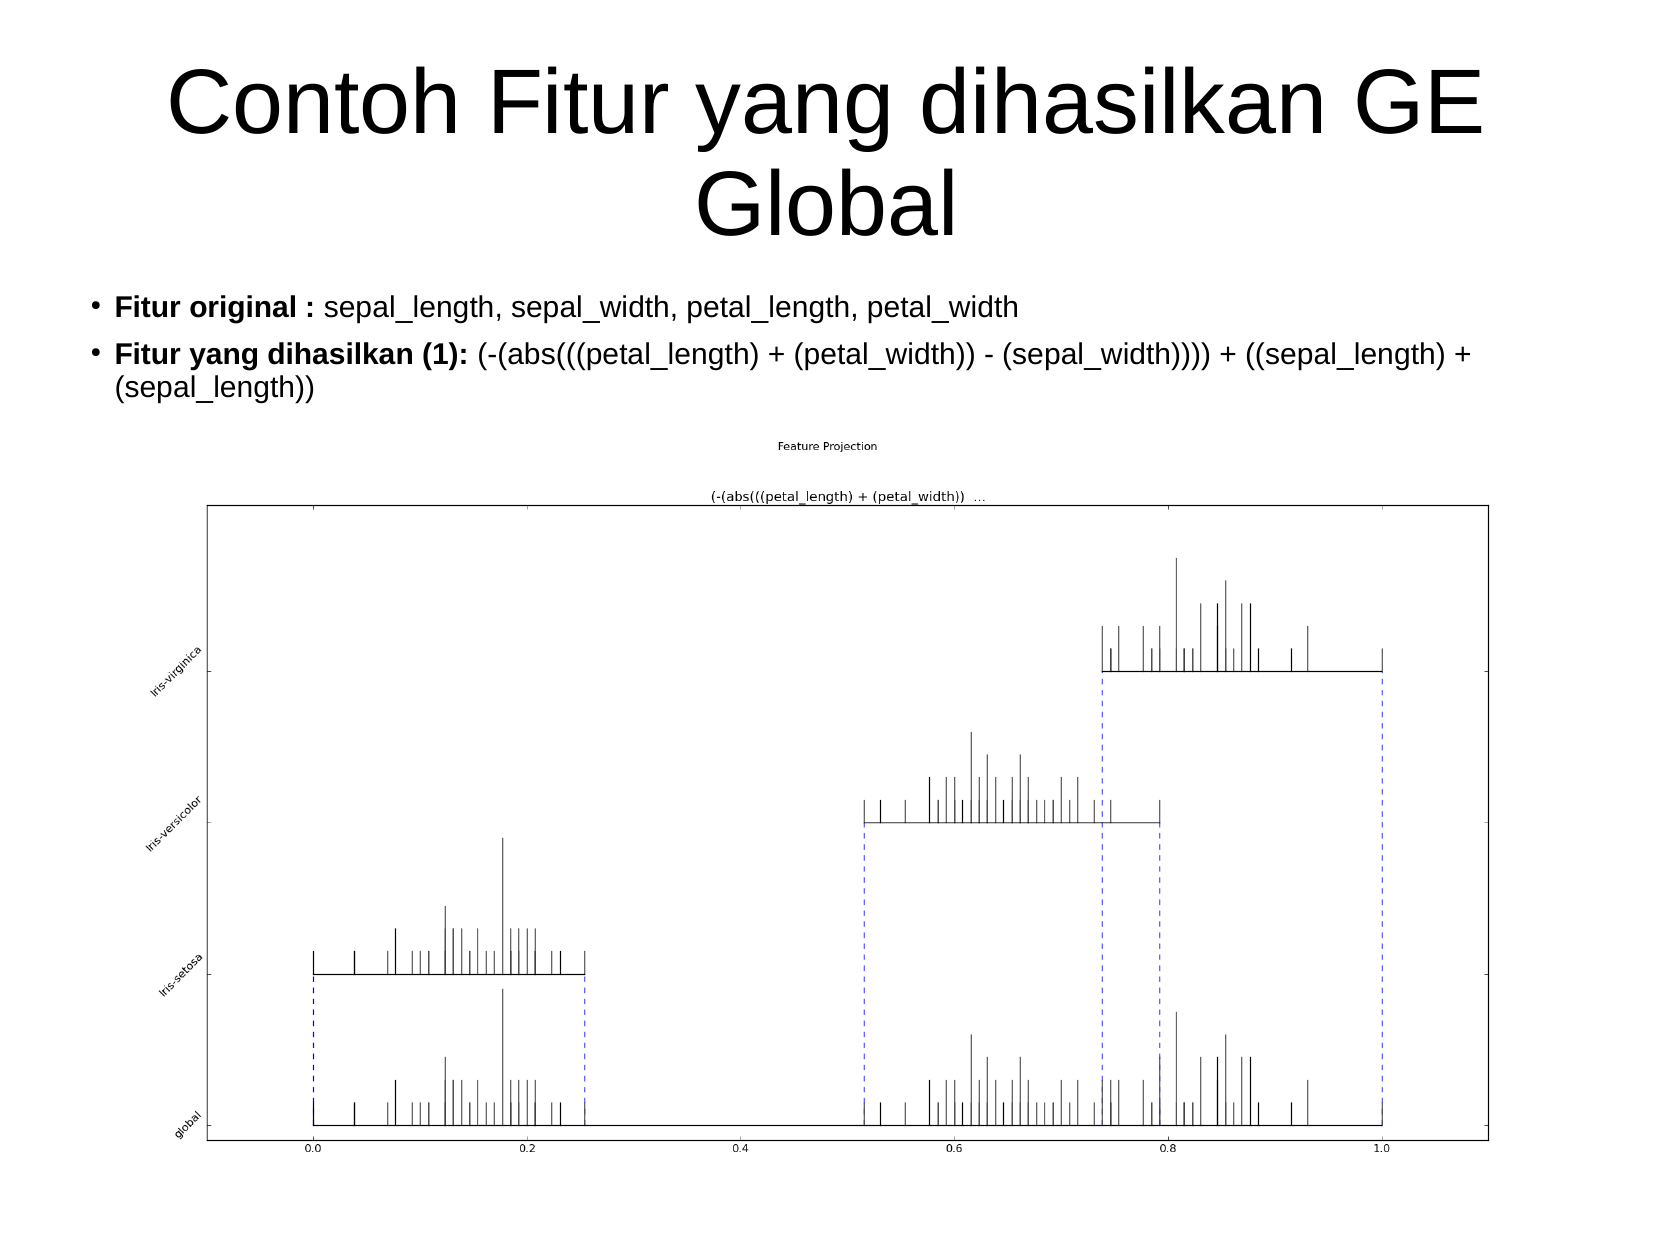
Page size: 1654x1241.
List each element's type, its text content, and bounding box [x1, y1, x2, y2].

title Contoh Fitur yang dihasilkan GE Global [82, 49, 1571, 257]
picture [0, 426, 1654, 1220]
list Fitur original : sepal_length, sepal_width, petal_length, petal_width Fitur yang dihasilkan (1): (-(abs(((petal_length) + (petal_width)) - (sepal_width)))) + ((sepal_length) + (sepal_length)) [82, 290, 1571, 406]
